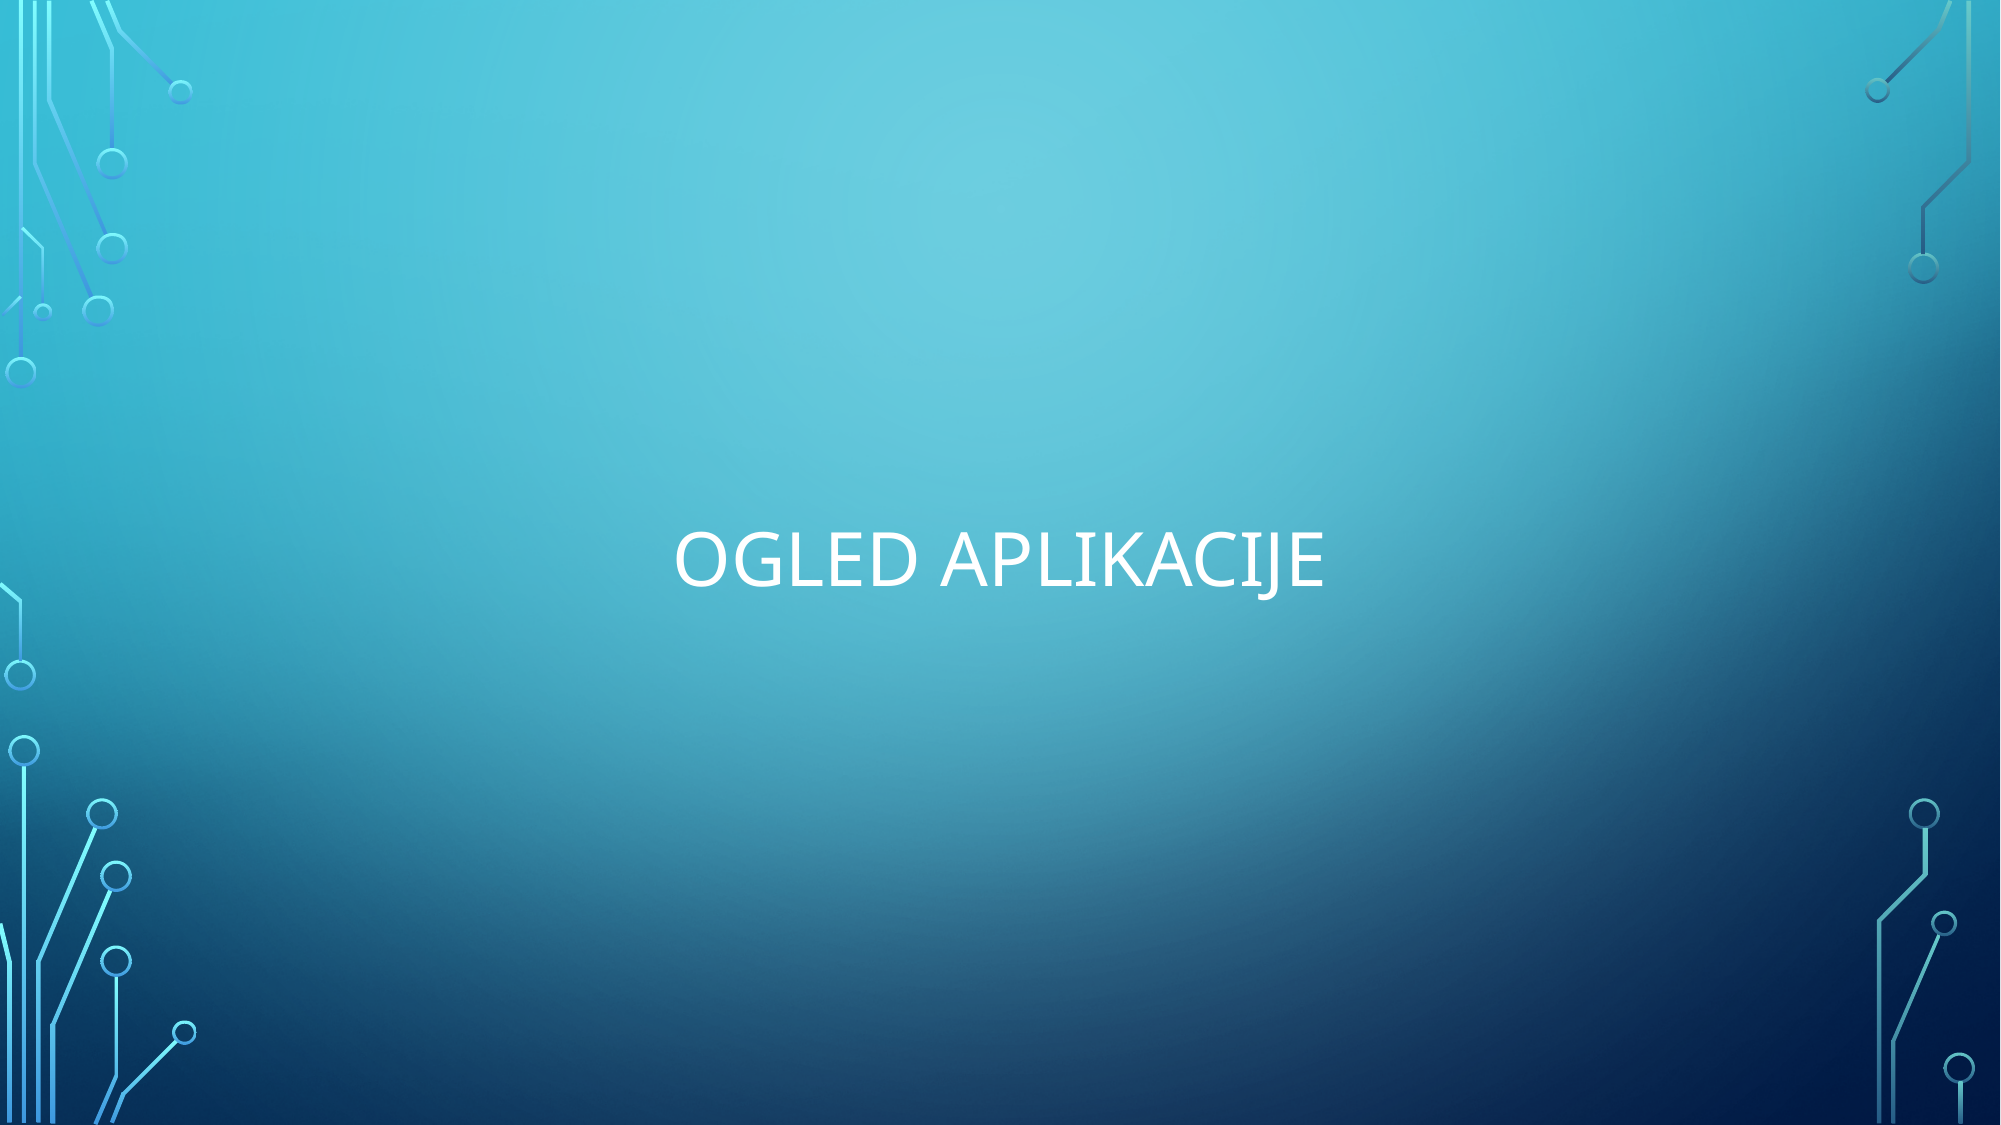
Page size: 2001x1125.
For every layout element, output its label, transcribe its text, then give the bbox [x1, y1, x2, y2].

title OGLED APLIKACIJE [0, 0, 2000, 1125]
